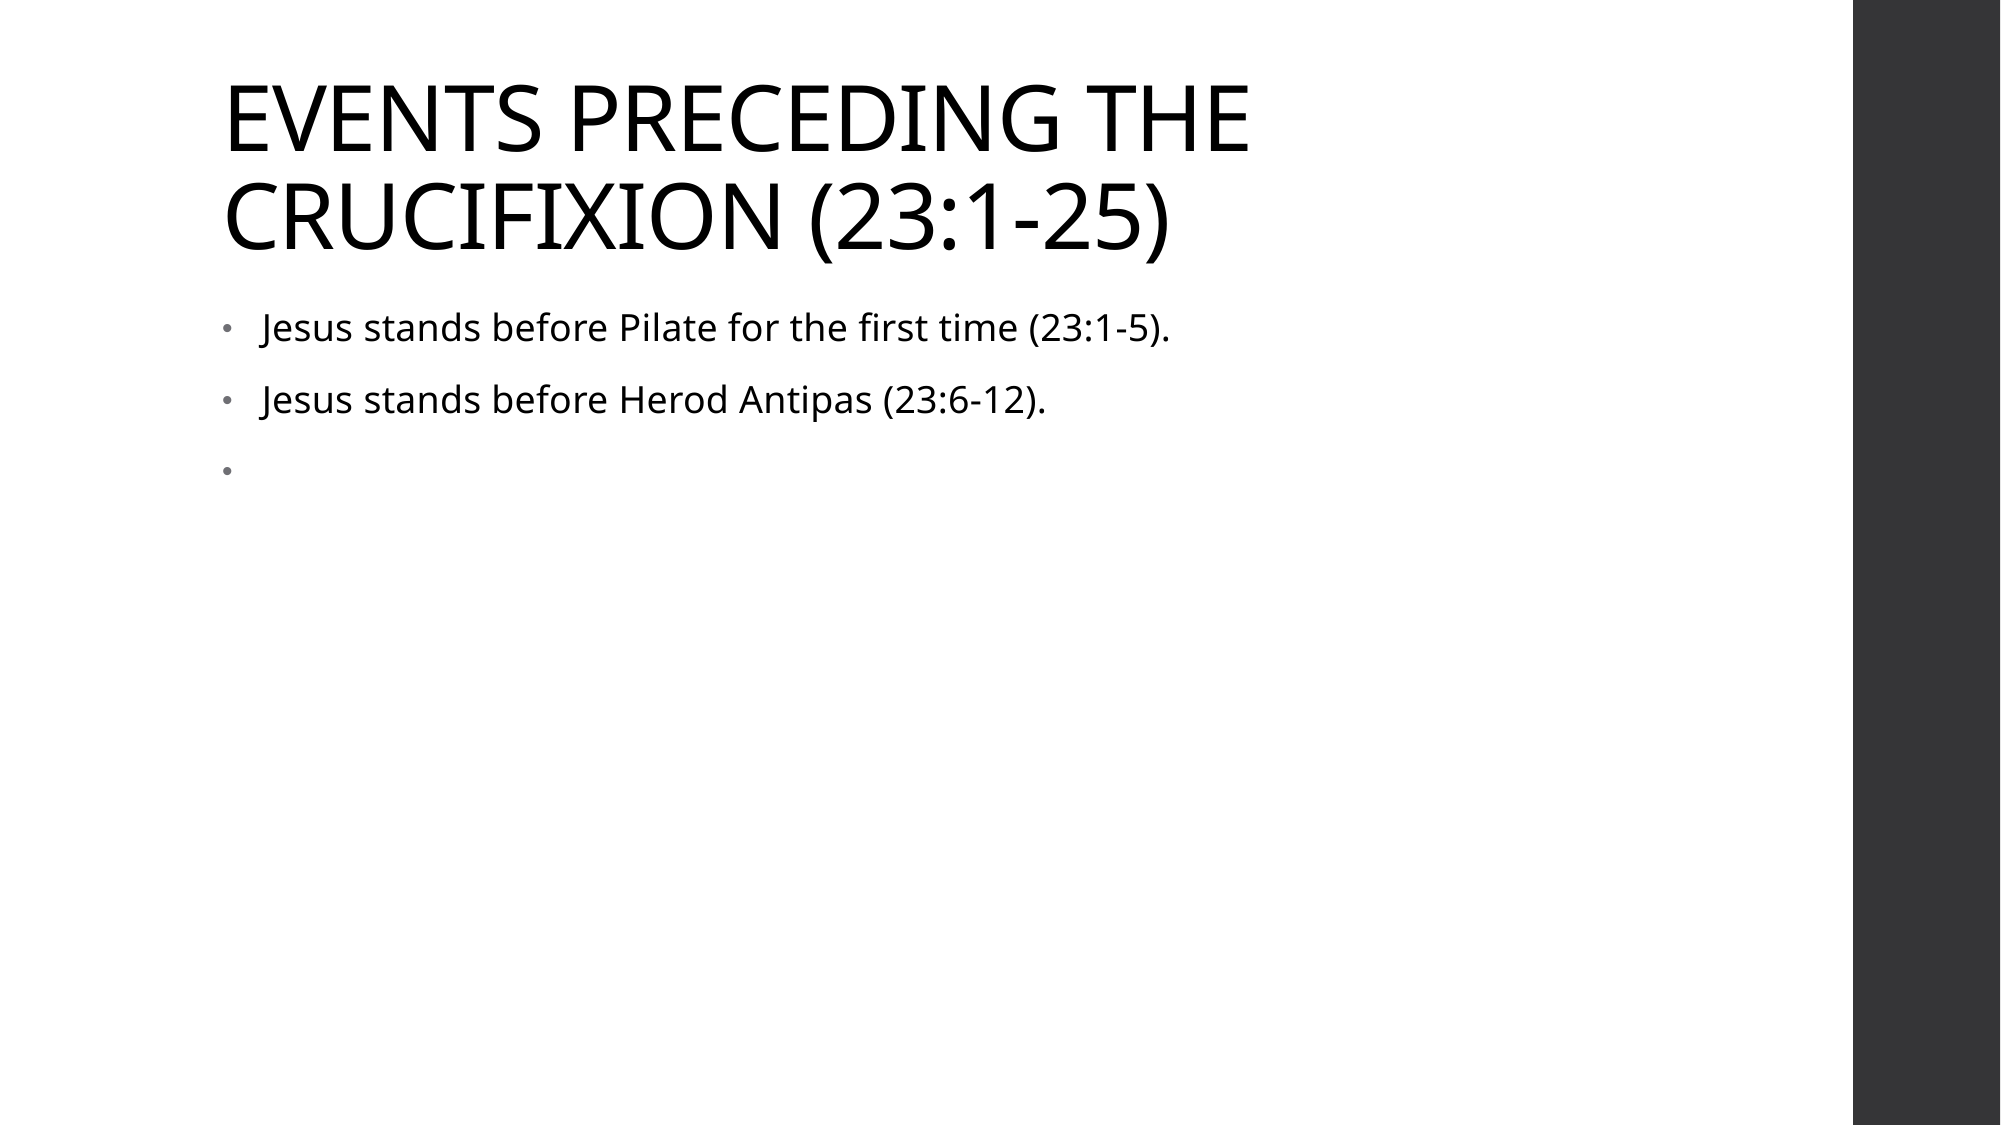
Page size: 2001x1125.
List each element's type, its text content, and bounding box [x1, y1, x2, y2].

list Jesus stands before Pilate for the first time (23:1-5). Jesus stands before Herod Antipas (23:6-12). [206, 299, 1617, 1014]
title EVENTS PRECEDING THE CRUCIFIXION (23:1-25) [206, 60, 1797, 278]
